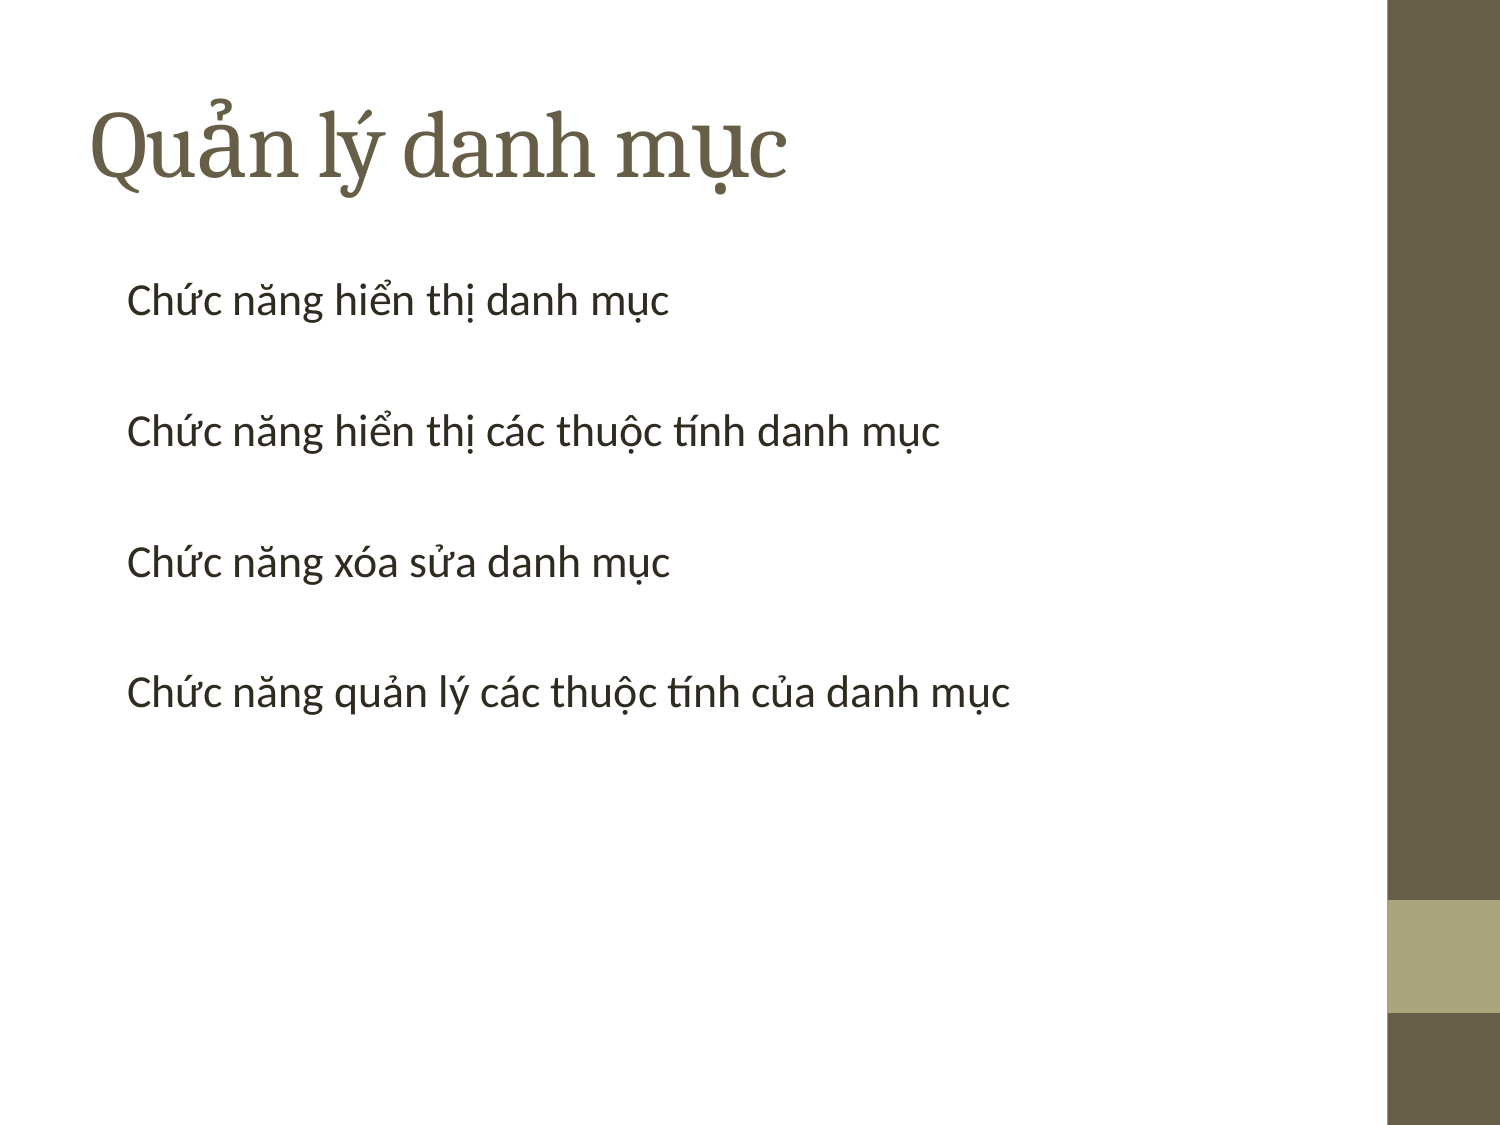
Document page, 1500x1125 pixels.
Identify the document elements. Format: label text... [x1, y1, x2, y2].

title Quản lý danh mục [75, 45, 1326, 233]
list Chức năng hiển thị danh mục Chức năng hiển thị các thuộc tính danh mục Chức năng xóa sửa danh mục Chức năng quản lý các thuộc tính của danh mục [75, 262, 1326, 1051]
